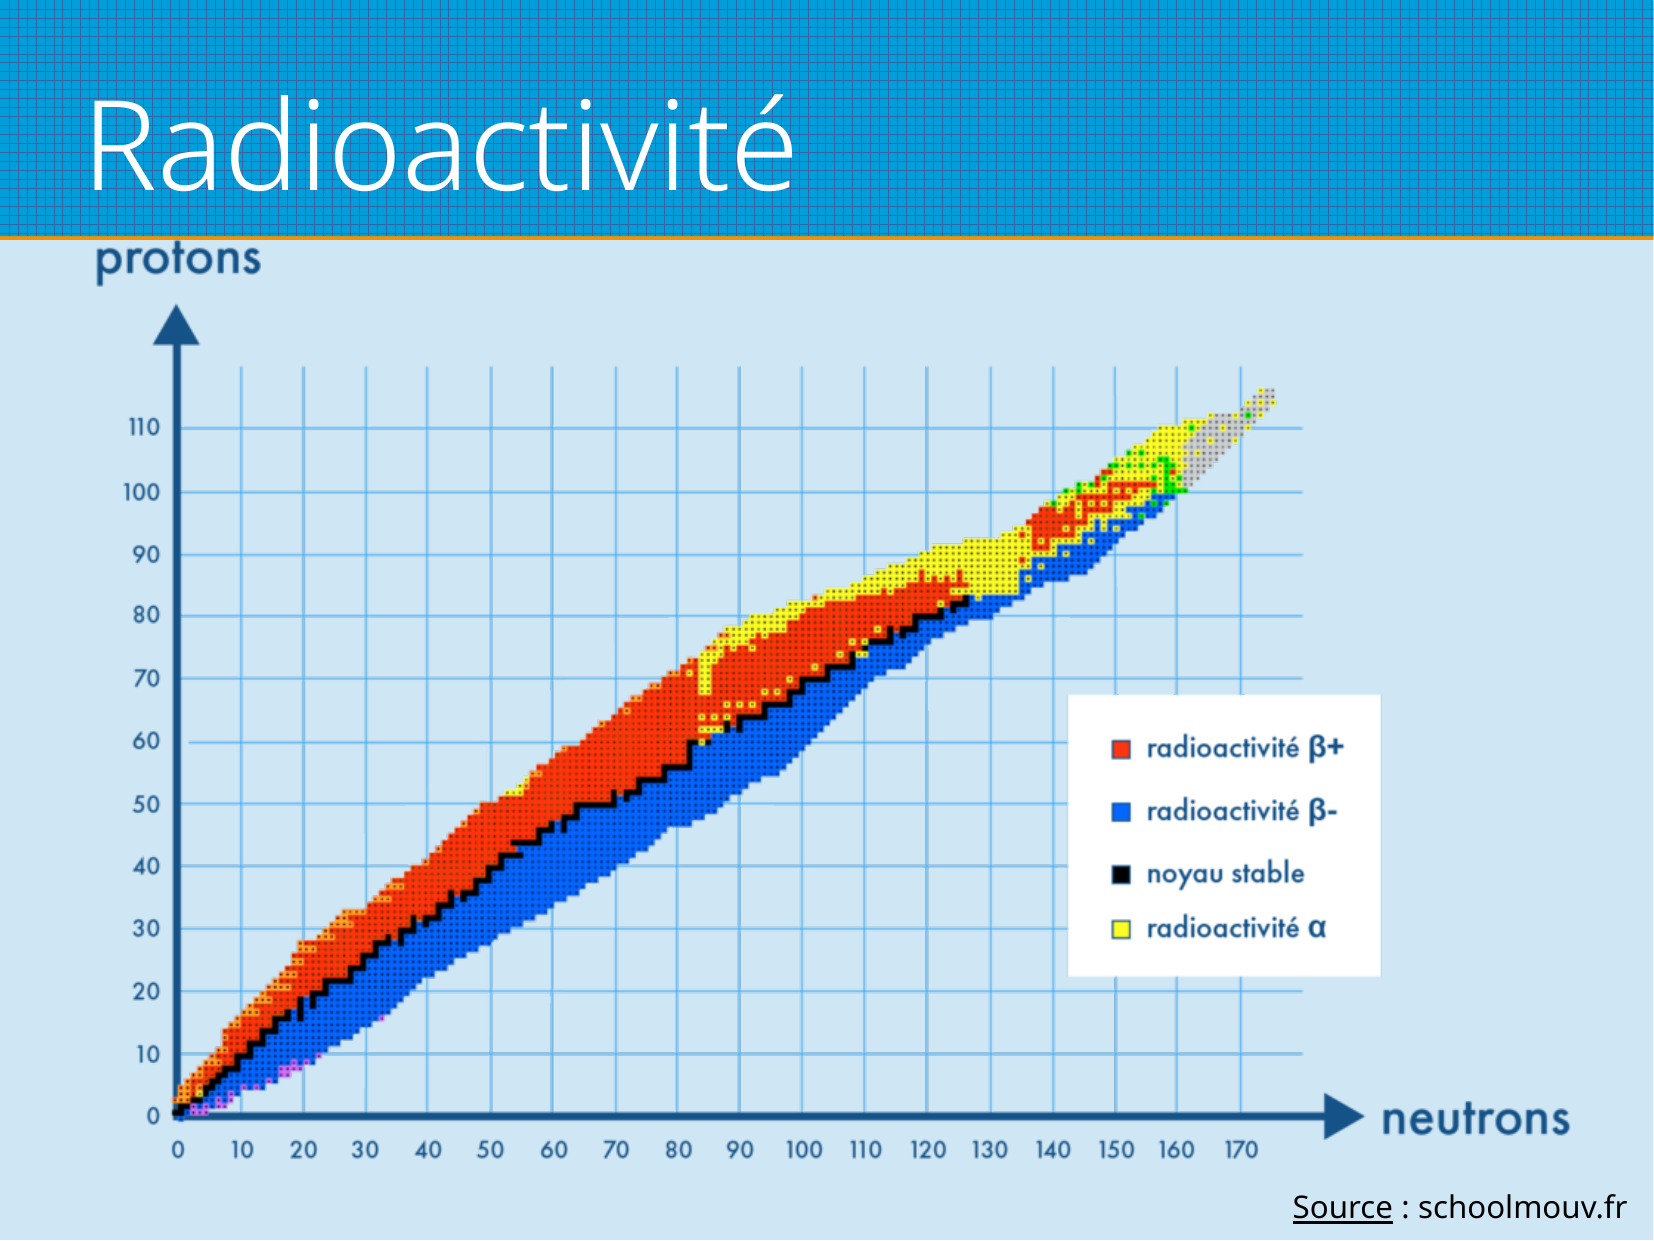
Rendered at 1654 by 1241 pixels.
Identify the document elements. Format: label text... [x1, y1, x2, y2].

picture [94, 237, 1571, 1165]
title Radioactivité [82, 19, 1571, 227]
text_box Source : schoolmouv.fr [1286, 1181, 1654, 1233]
